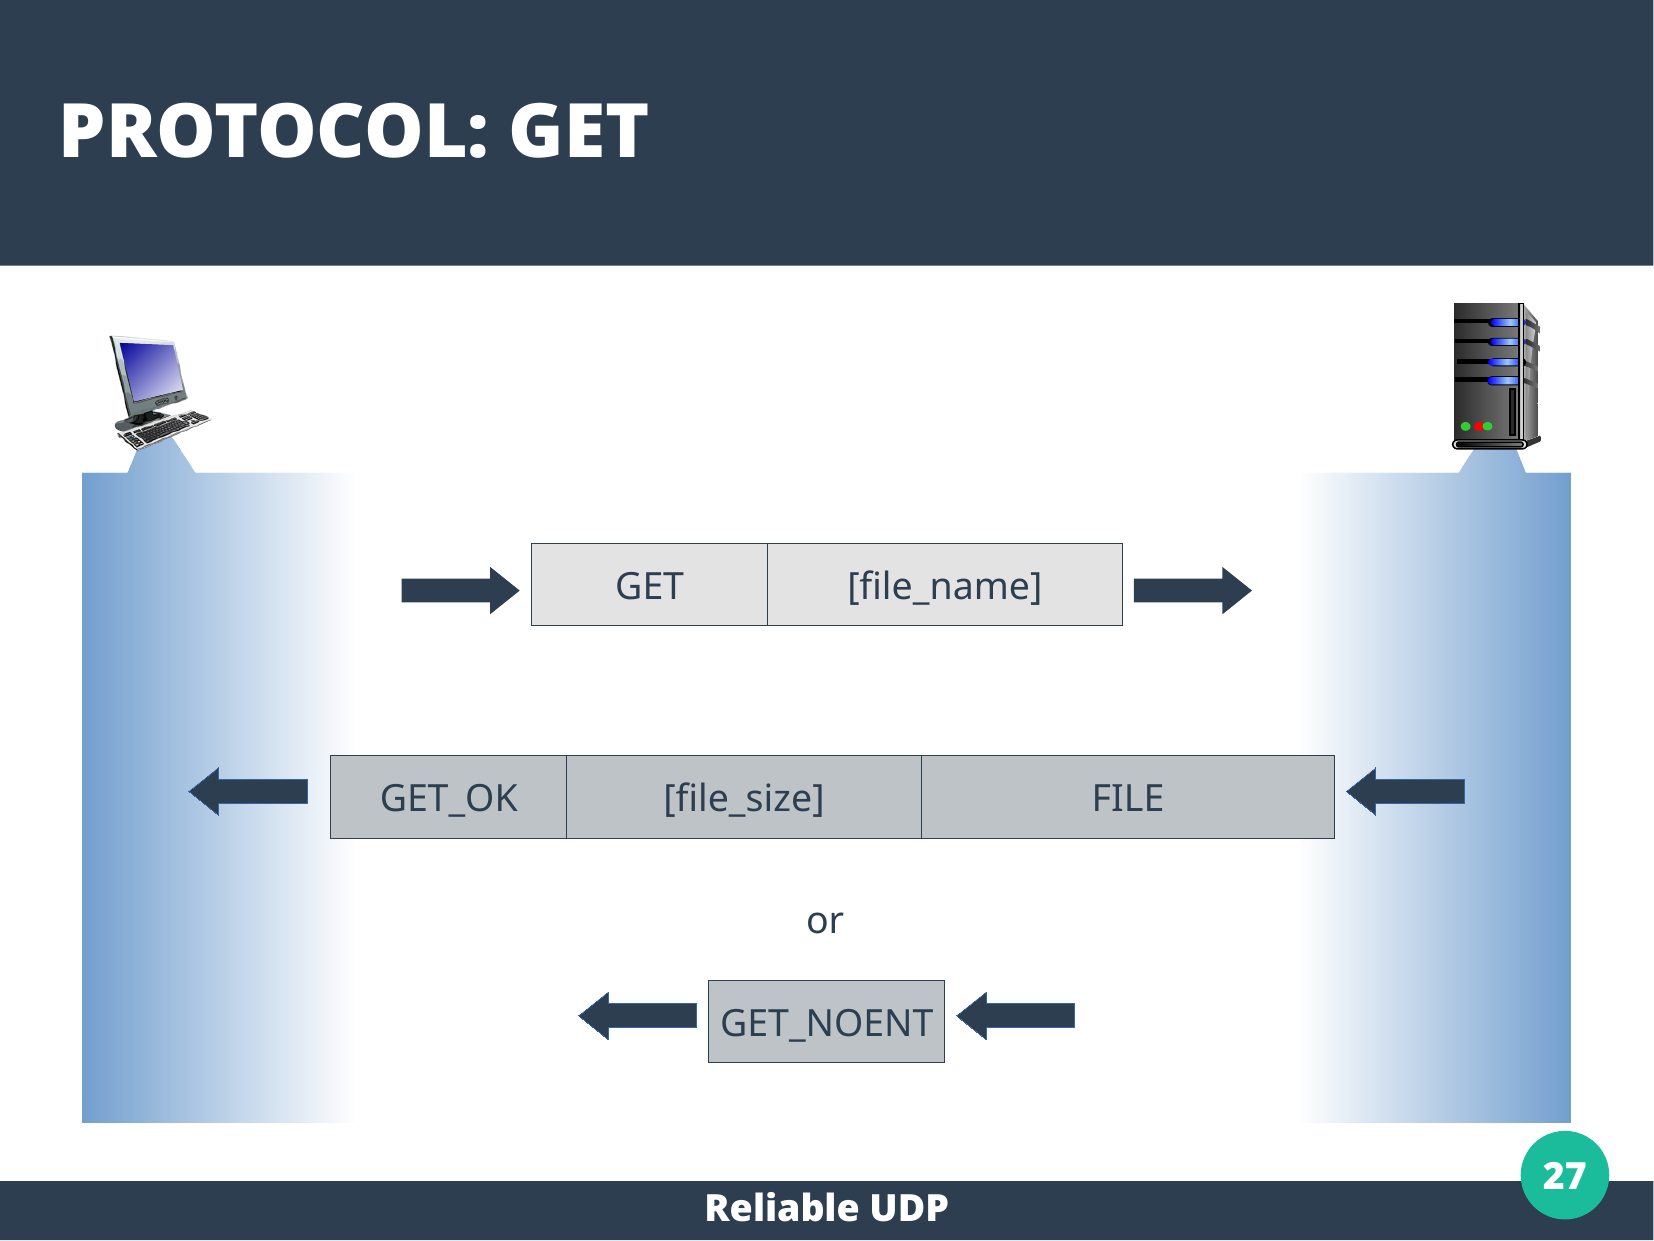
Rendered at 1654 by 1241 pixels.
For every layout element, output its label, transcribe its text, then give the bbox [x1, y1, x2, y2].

text_box [file_size] [566, 755, 921, 839]
text_box FILE [921, 755, 1335, 839]
text_box GET [531, 543, 767, 626]
text_box or [791, 885, 886, 988]
text_box [1133, 566, 1252, 615]
text_box [1299, 303, 1571, 1123]
text_box GET_NOENT [708, 980, 945, 1063]
text_box [file_name] [767, 543, 1123, 626]
text_box GET_OK [330, 755, 566, 839]
text_box [401, 566, 520, 615]
text_box [956, 992, 1075, 1040]
title PROTOCOL: GET [59, 49, 1595, 207]
text_box [120, 342, 184, 402]
text_box [578, 992, 697, 1040]
text_box [82, 460, 355, 1123]
picture [106, 330, 236, 460]
